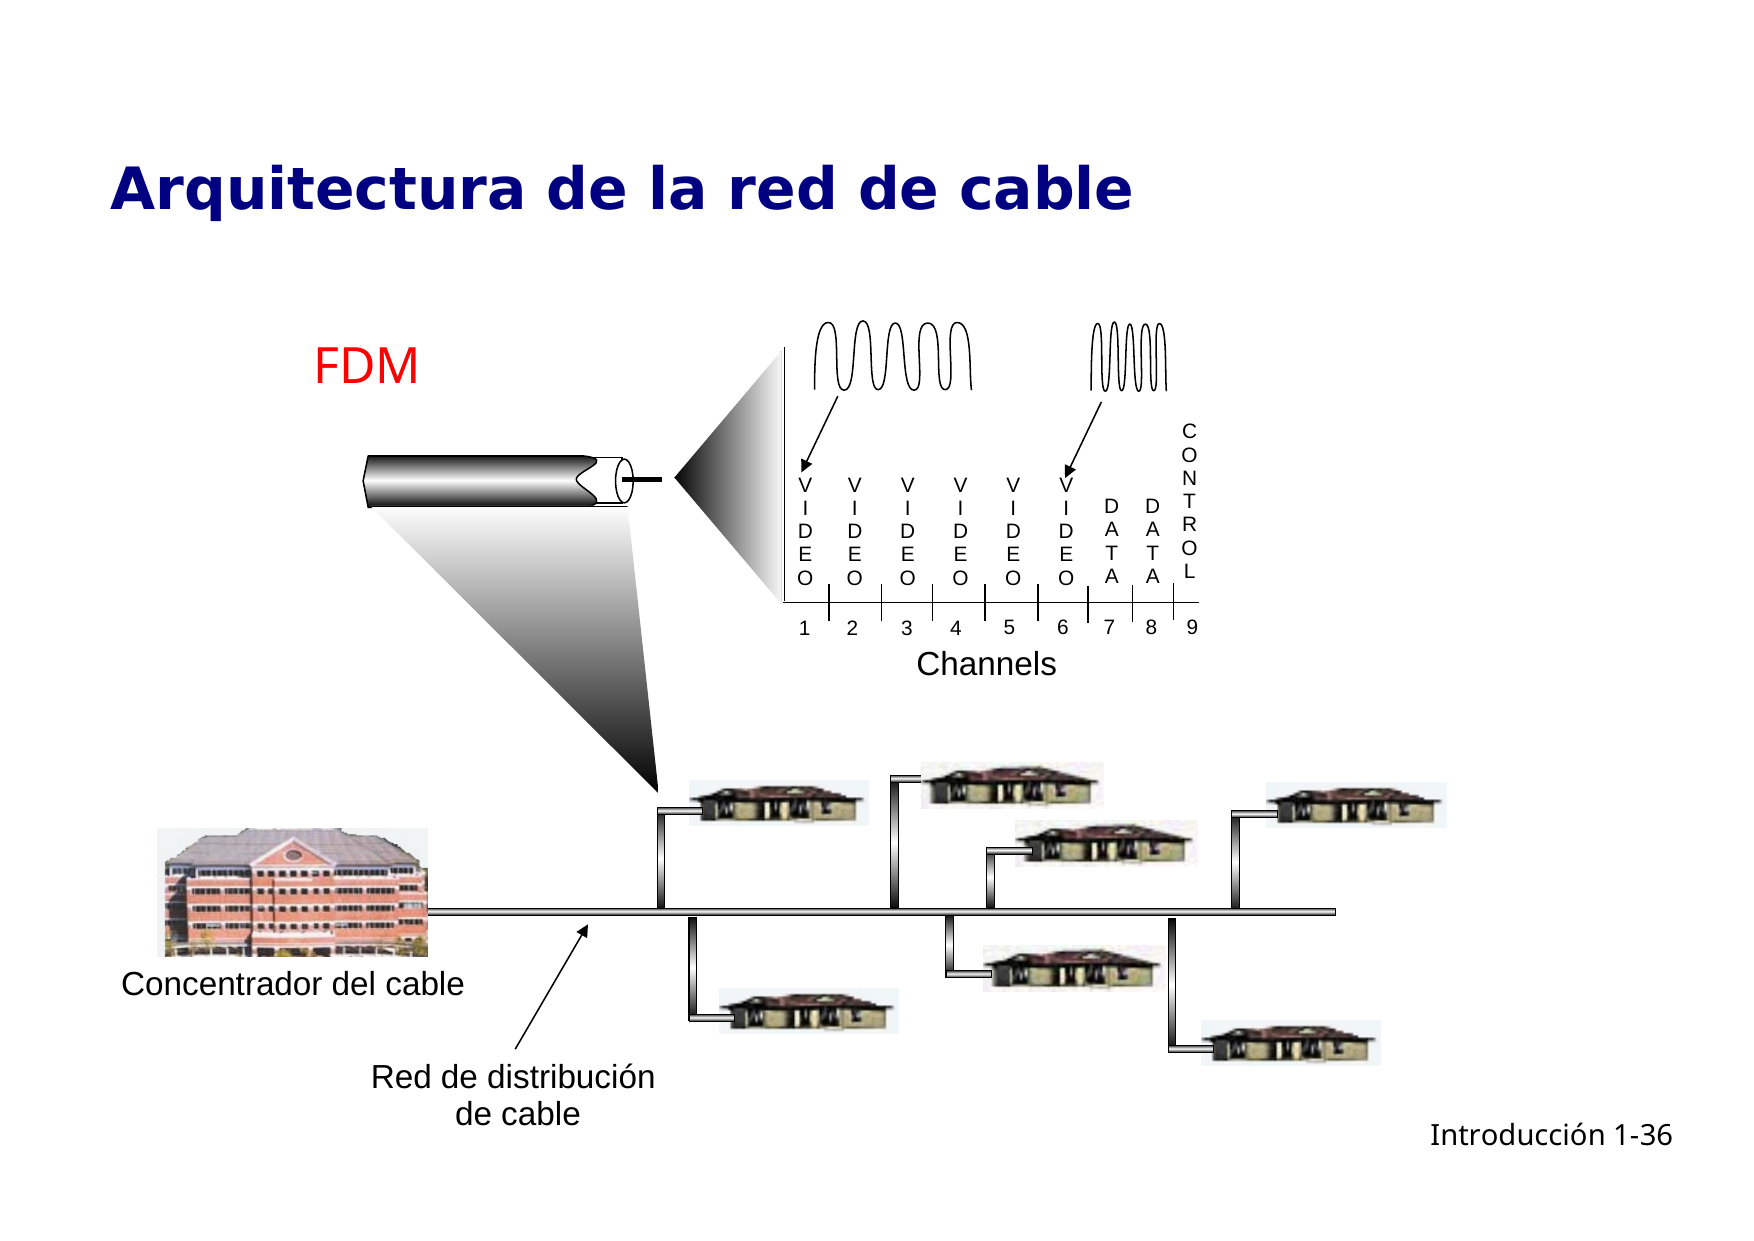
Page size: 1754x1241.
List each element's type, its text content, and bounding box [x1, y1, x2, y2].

text_box D A T A [1089, 463, 1130, 596]
text_box 8 [1130, 607, 1171, 647]
text_box Red de distribución de cable [355, 1050, 671, 1141]
title Arquitectura de la red de cable [96, 78, 1672, 301]
text_box C O N T R O L [1166, 389, 1213, 591]
text_box V I D E O [937, 465, 984, 598]
text_box 5 [988, 607, 1030, 647]
picture [921, 762, 1104, 809]
text_box V I D E O [831, 465, 878, 598]
text_box D A T A [1130, 463, 1173, 596]
picture [1266, 782, 1447, 828]
text_box V I D E O [990, 465, 1037, 598]
text_box [1168, 918, 1214, 1053]
picture [1015, 820, 1198, 867]
picture [1201, 1020, 1381, 1066]
text_box 1 [784, 609, 826, 648]
picture [719, 988, 899, 1034]
text_box [363, 455, 659, 794]
text_box Channels [901, 637, 1072, 691]
text_box Concentrador del cable [106, 957, 481, 1010]
text_box V I D E O [782, 465, 829, 598]
text_box 3 [886, 609, 928, 648]
text_box [688, 917, 735, 1022]
picture [157, 828, 428, 957]
text_box 7 [1088, 607, 1130, 647]
text_box [674, 351, 782, 604]
text_box V I D E O [1043, 465, 1089, 598]
text_box 6 [1042, 607, 1084, 647]
text_box V I D E O [884, 465, 931, 598]
picture [689, 780, 869, 826]
picture [983, 945, 1166, 992]
text_box FDM [298, 322, 437, 407]
text_box [428, 775, 1336, 978]
text_box 2 [831, 609, 874, 648]
text_box 9 [1171, 607, 1213, 647]
text_box 4 [935, 609, 977, 648]
